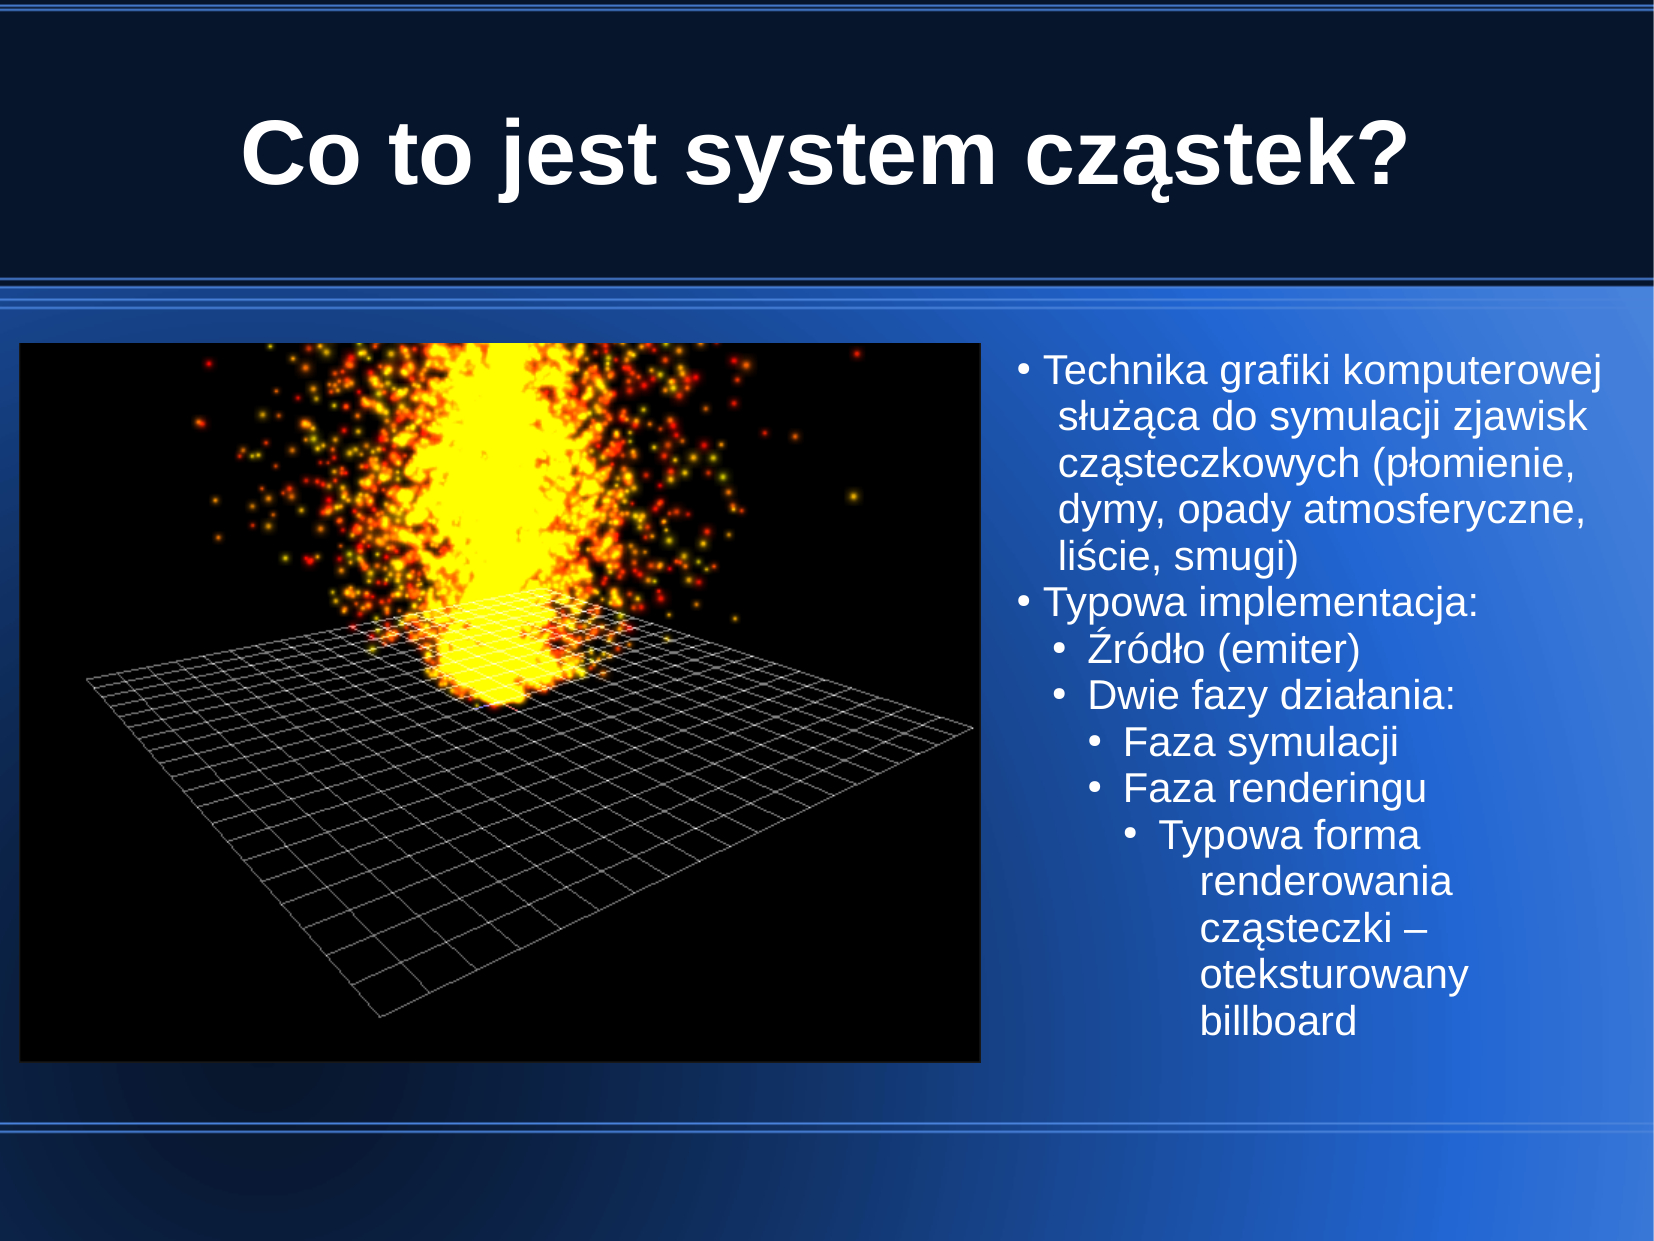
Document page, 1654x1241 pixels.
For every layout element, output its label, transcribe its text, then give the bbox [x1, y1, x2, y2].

text_box Technika grafiki komputerowej służąca do symulacji zjawisk cząsteczkowych (płomienie, dymy, opady atmosferyczne, liście, smugi) Typowa implementacja: Źródło (emiter) Dwie fazy działania: Faza symulacji Faza renderingu Typowa forma renderowania cząsteczki – oteksturowany billboard [984, 339, 1619, 1052]
picture [0, 0, 1654, 1241]
title Co to jest system cząstek? [82, 49, 1571, 257]
